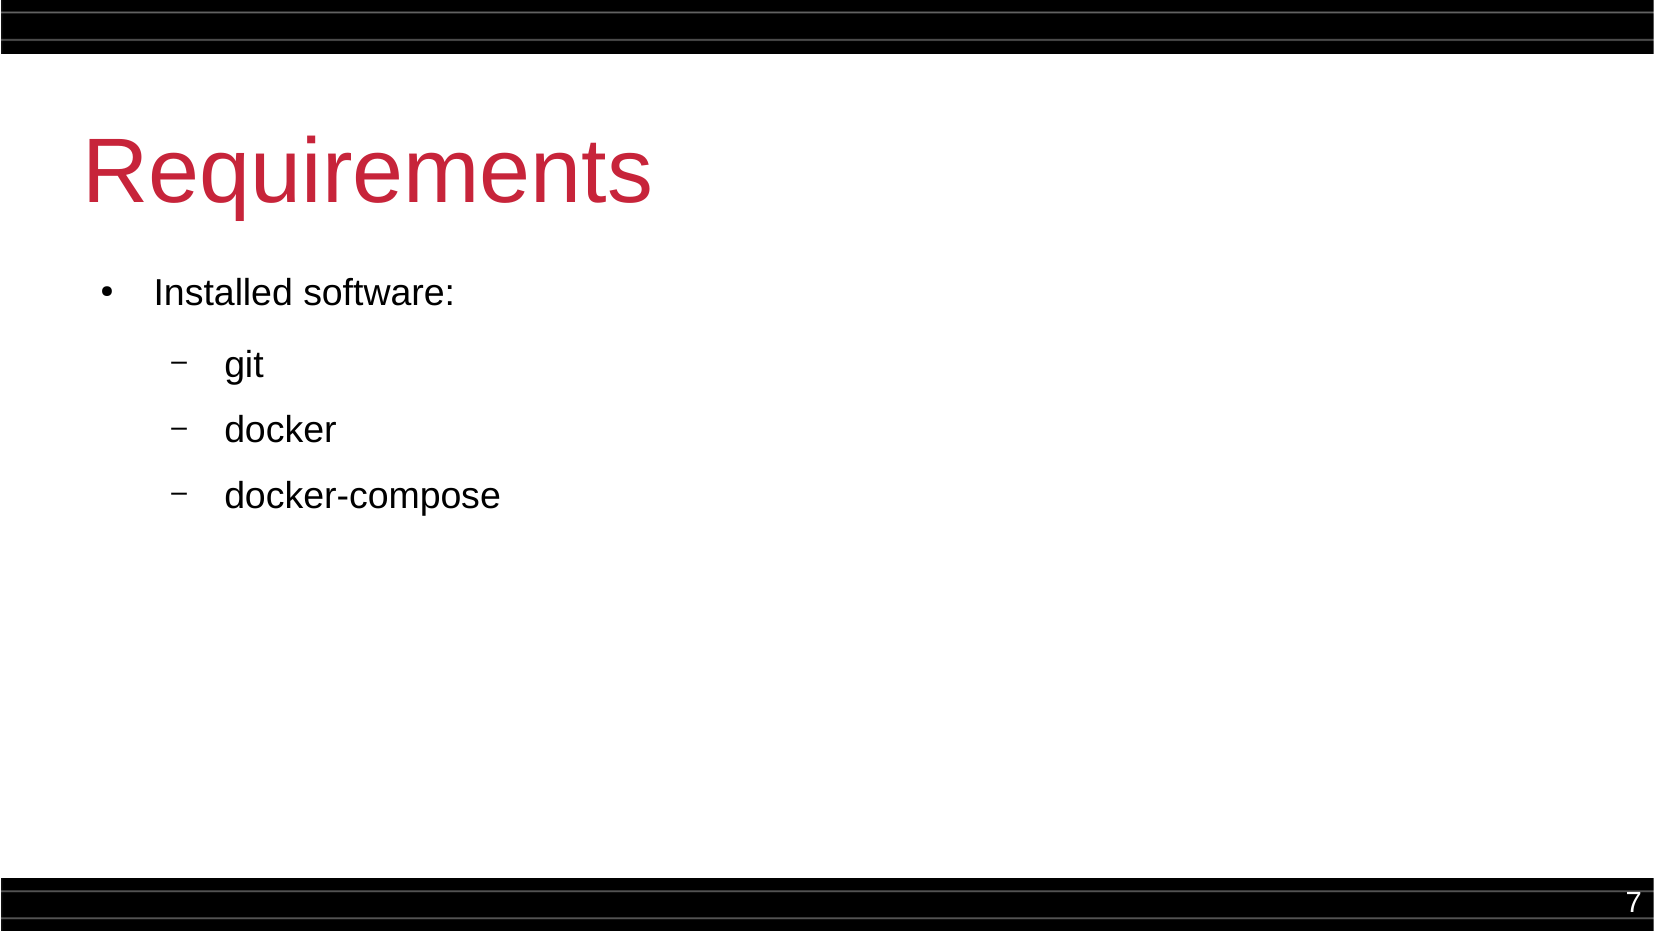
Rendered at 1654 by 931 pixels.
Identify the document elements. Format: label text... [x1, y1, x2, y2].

list Installed software: git docker docker-compose [82, 271, 1571, 851]
title Requirements [82, 92, 1571, 249]
picture [1, 0, 1654, 54]
picture [1, 878, 1654, 931]
